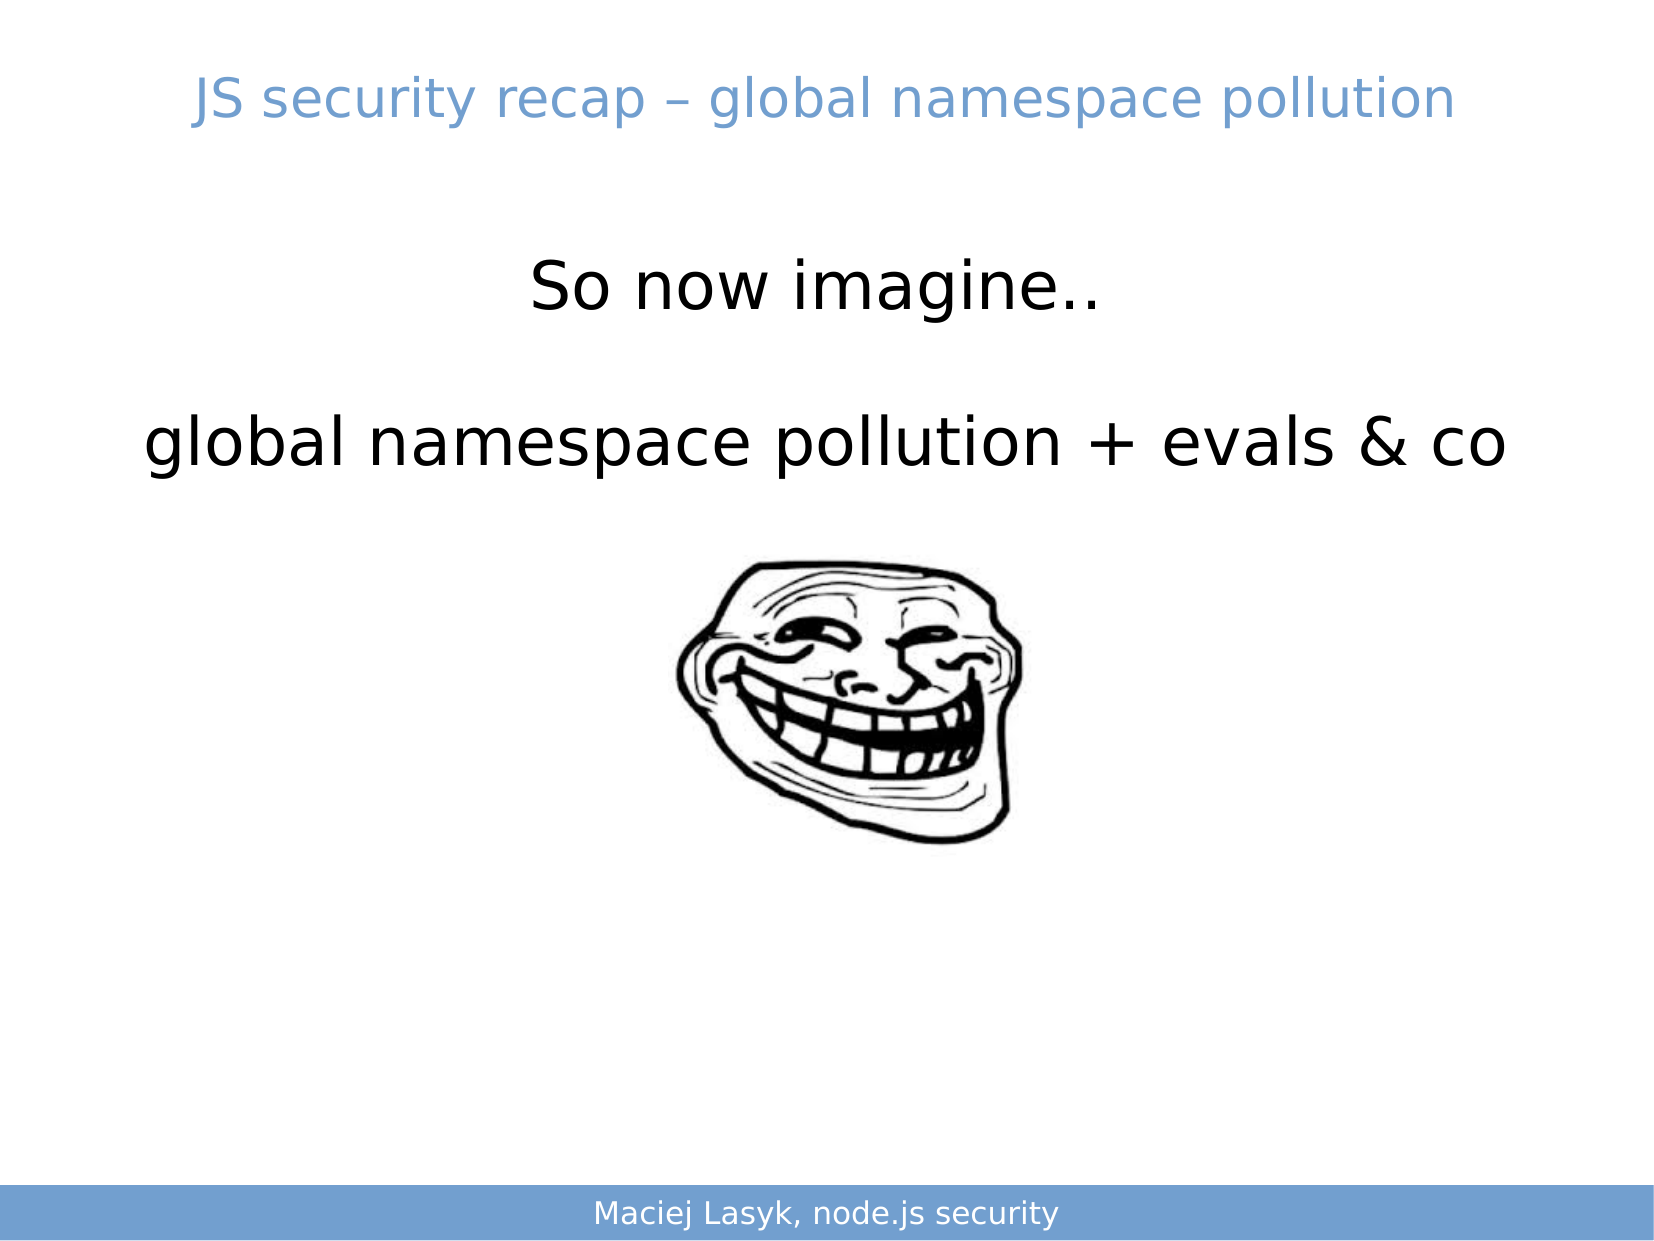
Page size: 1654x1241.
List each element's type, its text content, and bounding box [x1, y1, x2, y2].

text_box Maciej Lasyk, node.js security [578, 1188, 1076, 1240]
text_box [0, 1185, 1654, 1241]
text_box So now imagine.. global namespace pollution + evals & co [128, 240, 1525, 489]
text_box JS security recap – global namespace pollution [179, 60, 1474, 138]
picture [668, 543, 1058, 860]
